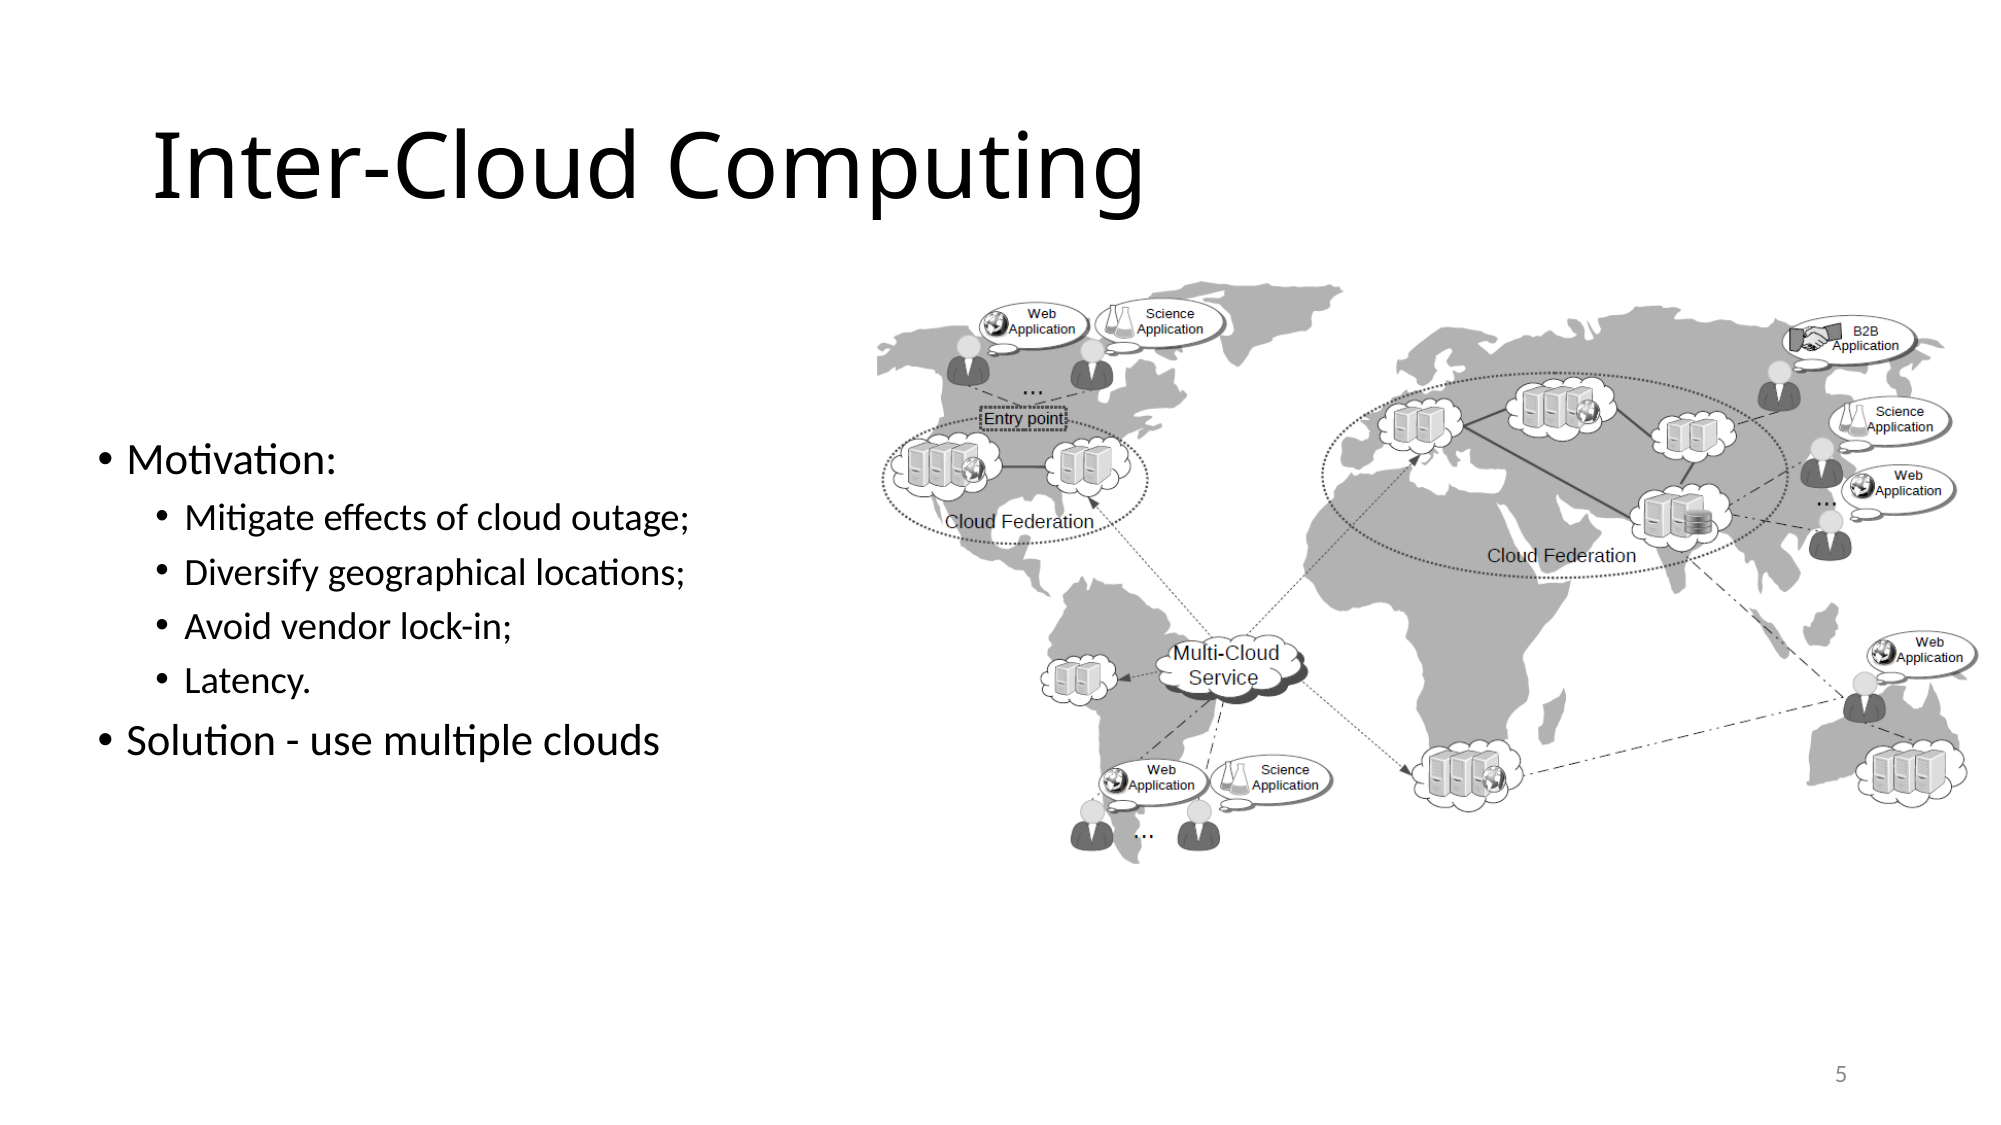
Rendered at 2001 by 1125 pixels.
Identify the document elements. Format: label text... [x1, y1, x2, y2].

title Inter-Cloud Computing [137, 59, 1863, 278]
list Motivation: Mitigate effects of cloud outage; Diversify geographical locations; Avoid vendor lock-in; Latency. Solution - use multiple clouds [82, 428, 872, 775]
slide_number <number> [1412, 1042, 1863, 1103]
picture [872, 277, 1984, 870]
